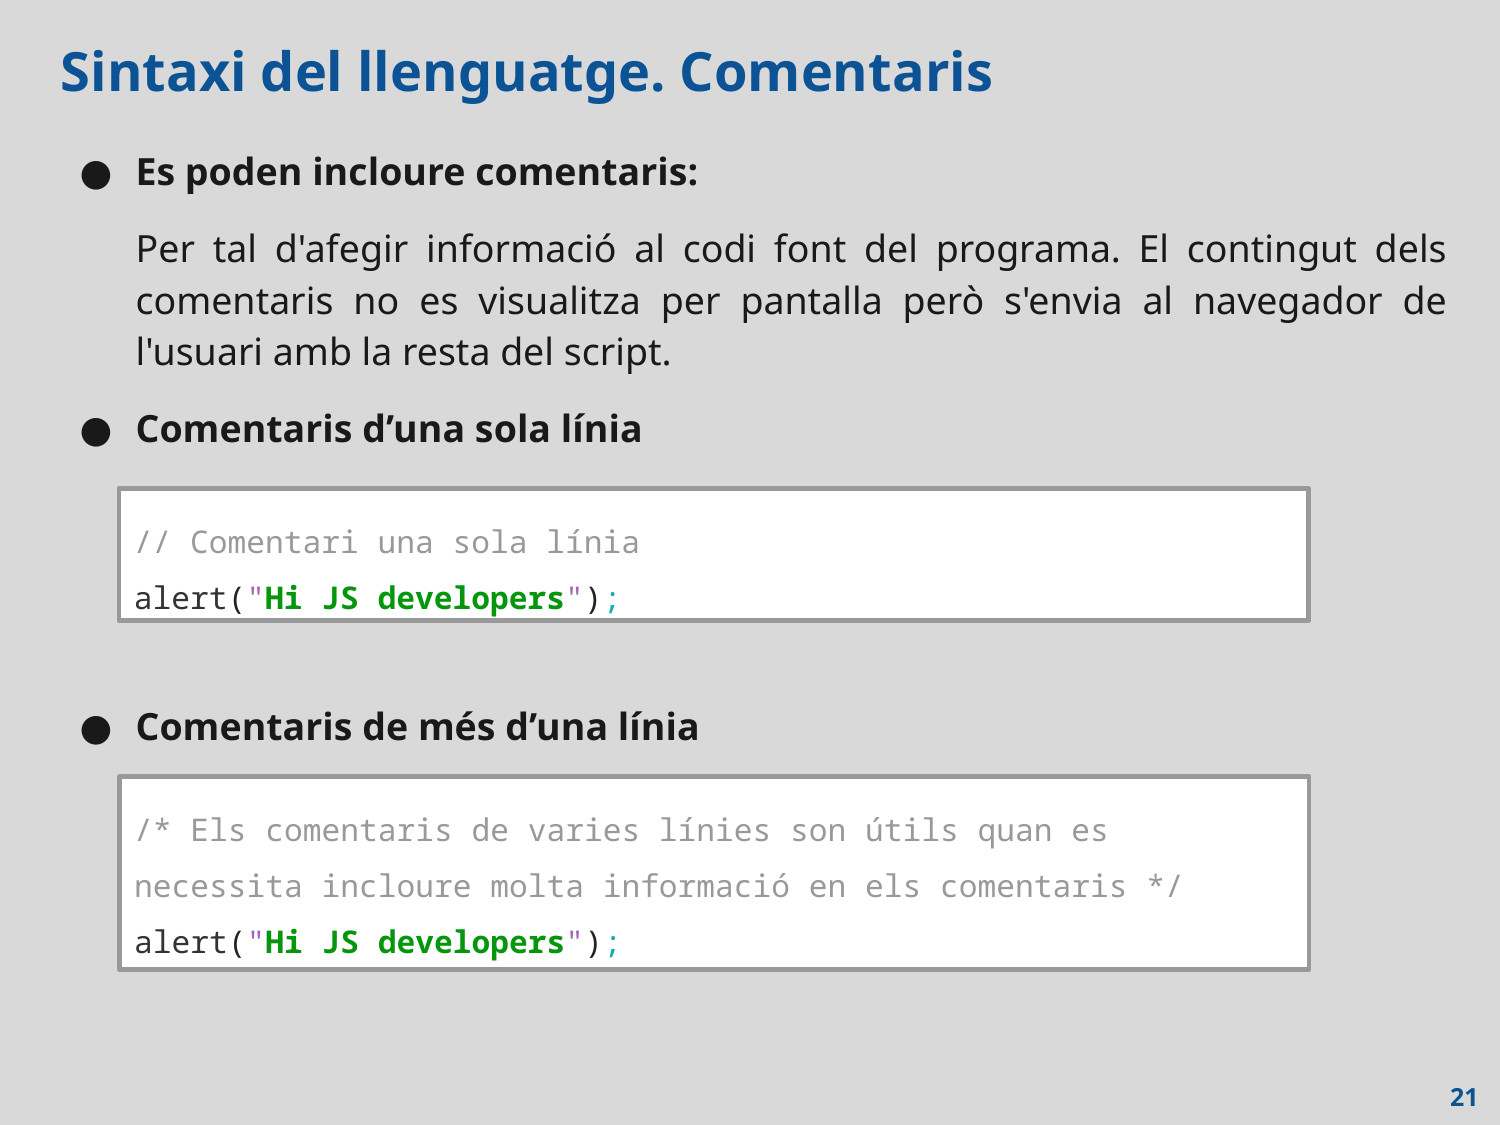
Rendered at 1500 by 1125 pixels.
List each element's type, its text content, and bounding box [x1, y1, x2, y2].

list Es poden incloure comentaris: Per tal d'afegir informació al codi font del programa. El contingut dels comentaris no es visualitza per pantalla però s'envia al navegador de l'usuari amb la resta del script. Comentaris d’una sola línia Comentaris de més d’una línia [45, 126, 1464, 1049]
text_box // Comentari una sola línia alert("Hi JS developers"); [118, 488, 1309, 621]
slide_number <número> [1395, 1072, 1494, 1125]
text_box /* Els comentaris de varies línies son útils quan es necessita incloure molta informació en els comentaris */ alert("Hi JS developers"); [119, 776, 1309, 970]
title Sintaxi del llenguatge. Comentaris [45, 18, 1439, 120]
